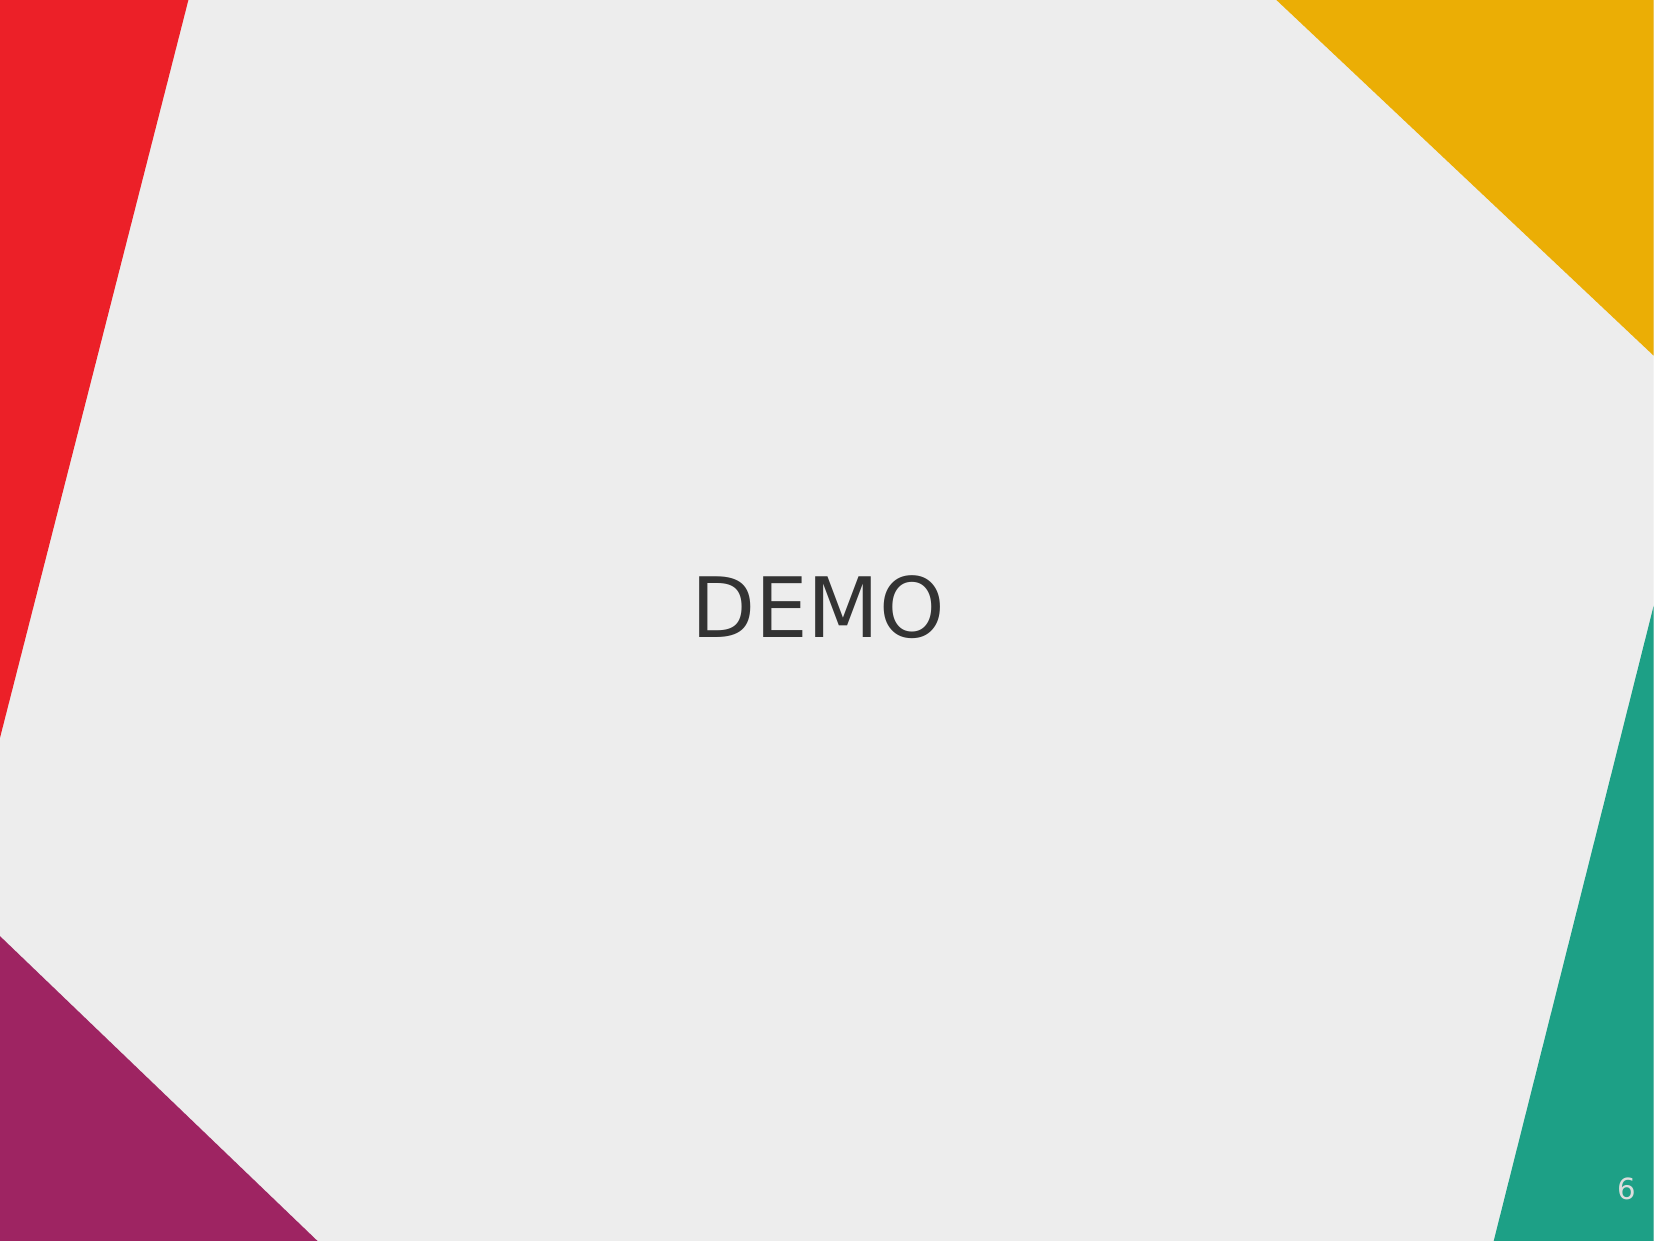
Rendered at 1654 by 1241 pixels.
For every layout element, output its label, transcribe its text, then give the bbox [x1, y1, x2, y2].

title DEMO [106, 510, 1531, 708]
